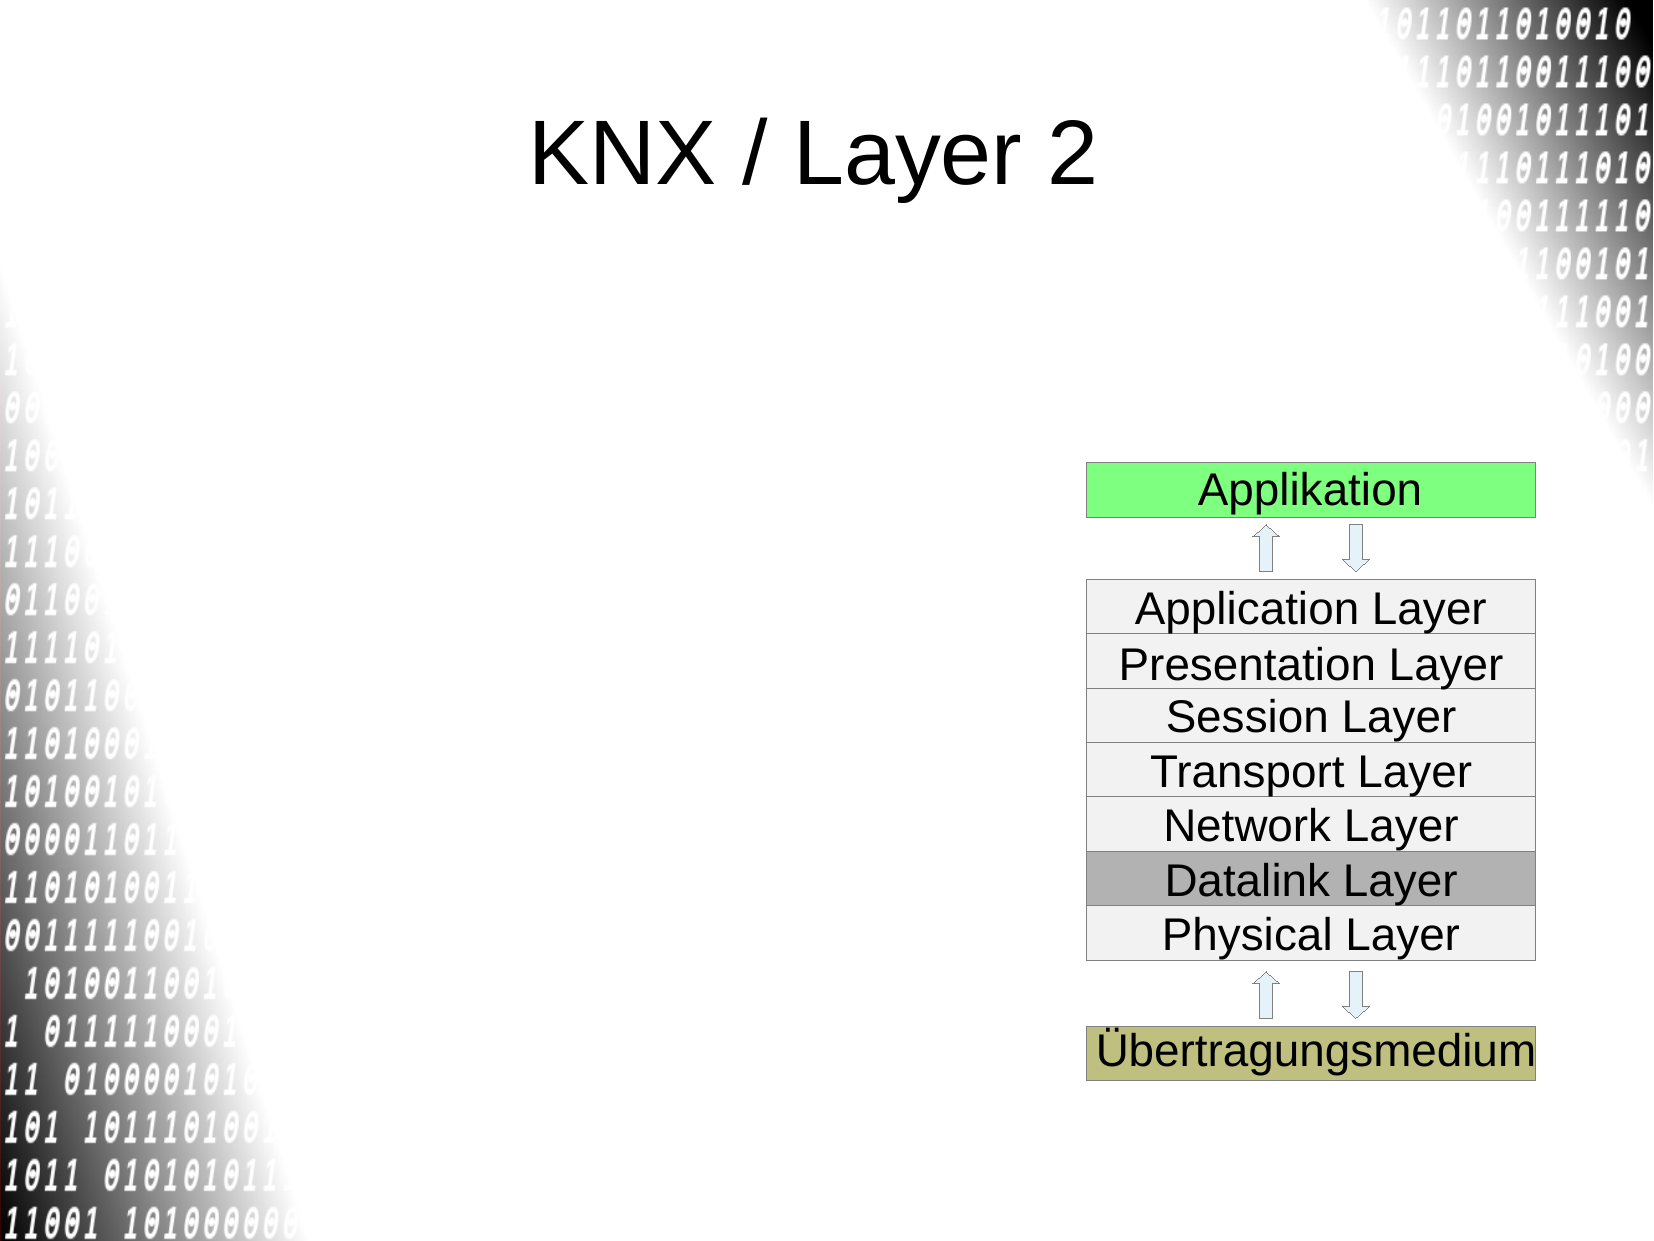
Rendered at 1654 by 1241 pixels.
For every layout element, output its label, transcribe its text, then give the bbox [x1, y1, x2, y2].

text_box Transport Layer [1086, 738, 1536, 792]
text_box Session Layer [1086, 684, 1536, 738]
text_box Applikation [483, 456, 1654, 524]
text_box Übertragungsmedium [489, 1018, 1654, 1085]
text_box Datalink Layer [1086, 847, 1536, 901]
picture [0, 0, 1653, 1241]
text_box Network Layer [1086, 792, 1536, 847]
text_box [1342, 971, 1370, 1019]
text_box Application Layer [1086, 575, 1536, 631]
text_box Physical Layer [1086, 901, 1536, 968]
text_box [1342, 524, 1370, 572]
text_box [1252, 524, 1280, 572]
text_box Presentation Layer [1086, 631, 1536, 684]
text_box [1252, 971, 1280, 1019]
